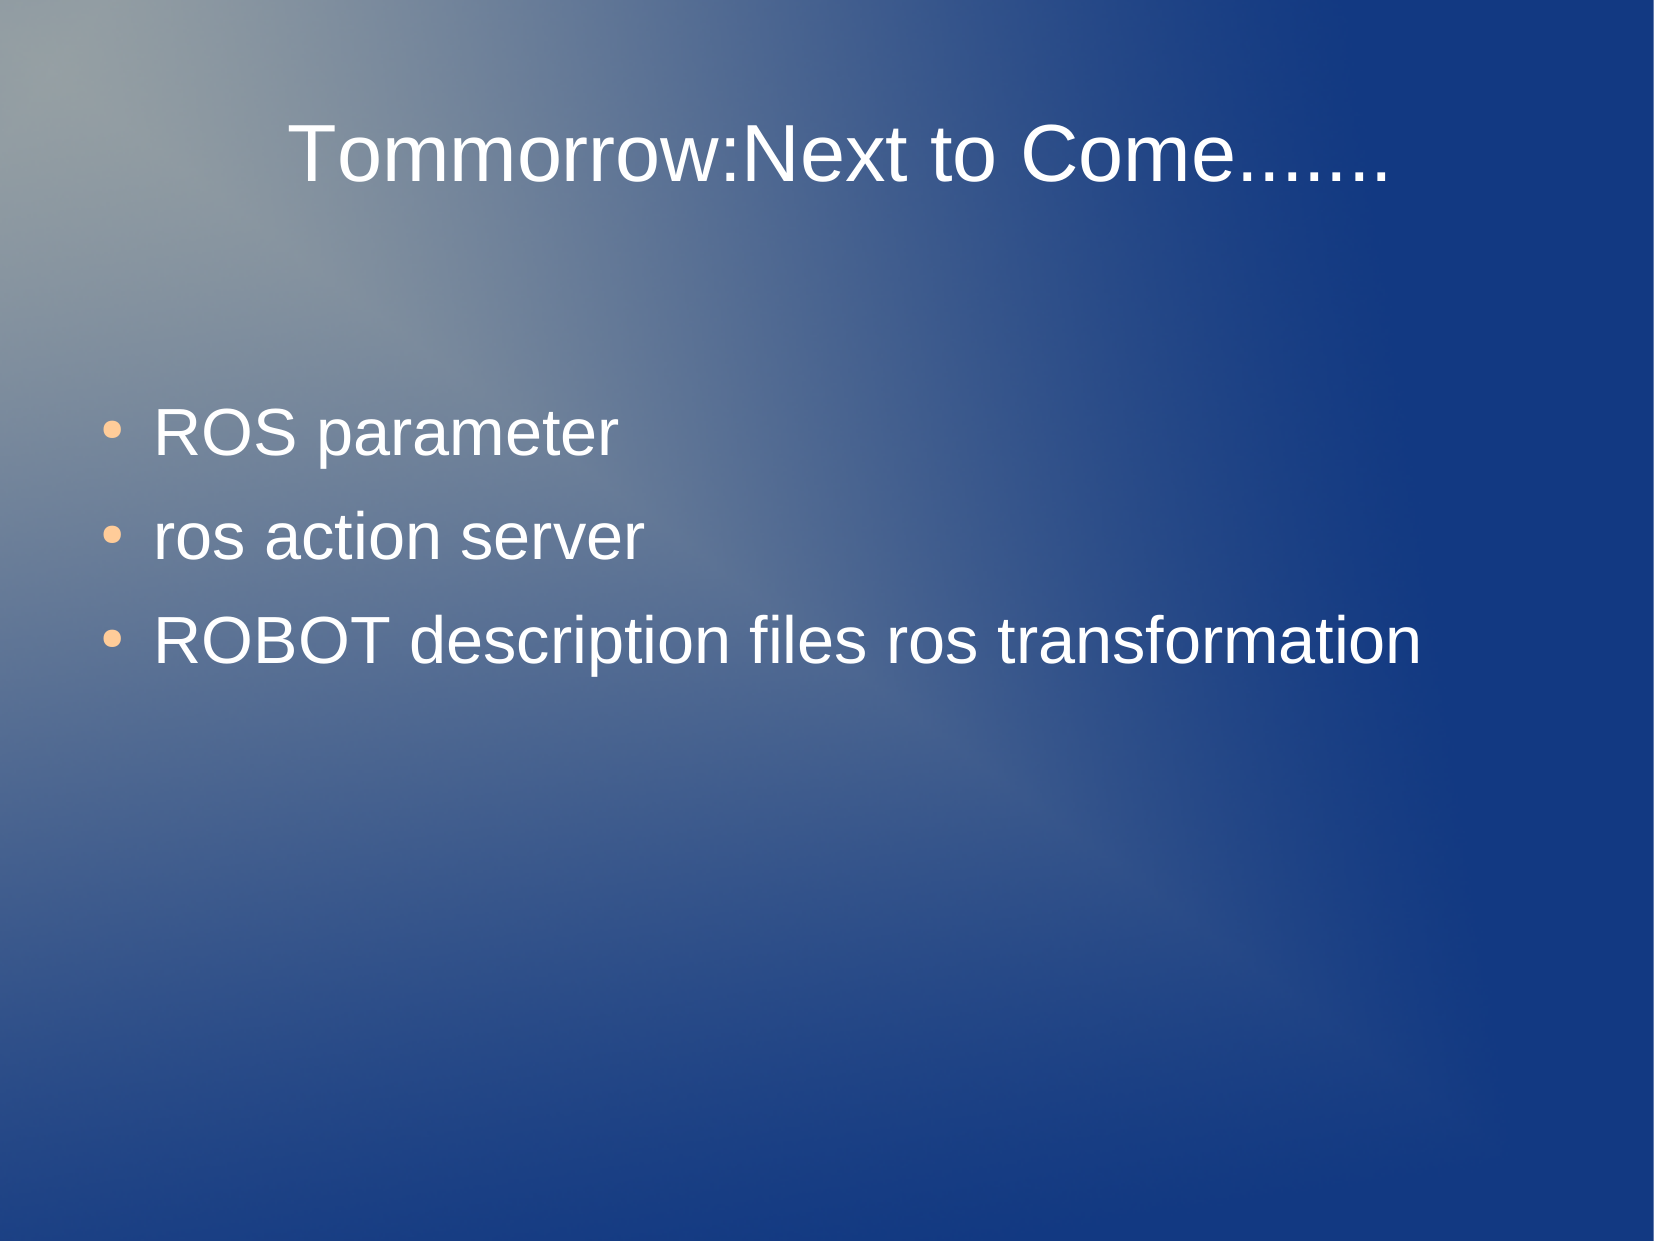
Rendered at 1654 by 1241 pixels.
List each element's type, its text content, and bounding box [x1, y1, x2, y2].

title Tommorrow:Next to Come....... [82, 49, 1571, 257]
list ROS parameter ros action server ROBOT description files ros transformation [82, 290, 1571, 1010]
picture [0, 0, 1654, 1241]
